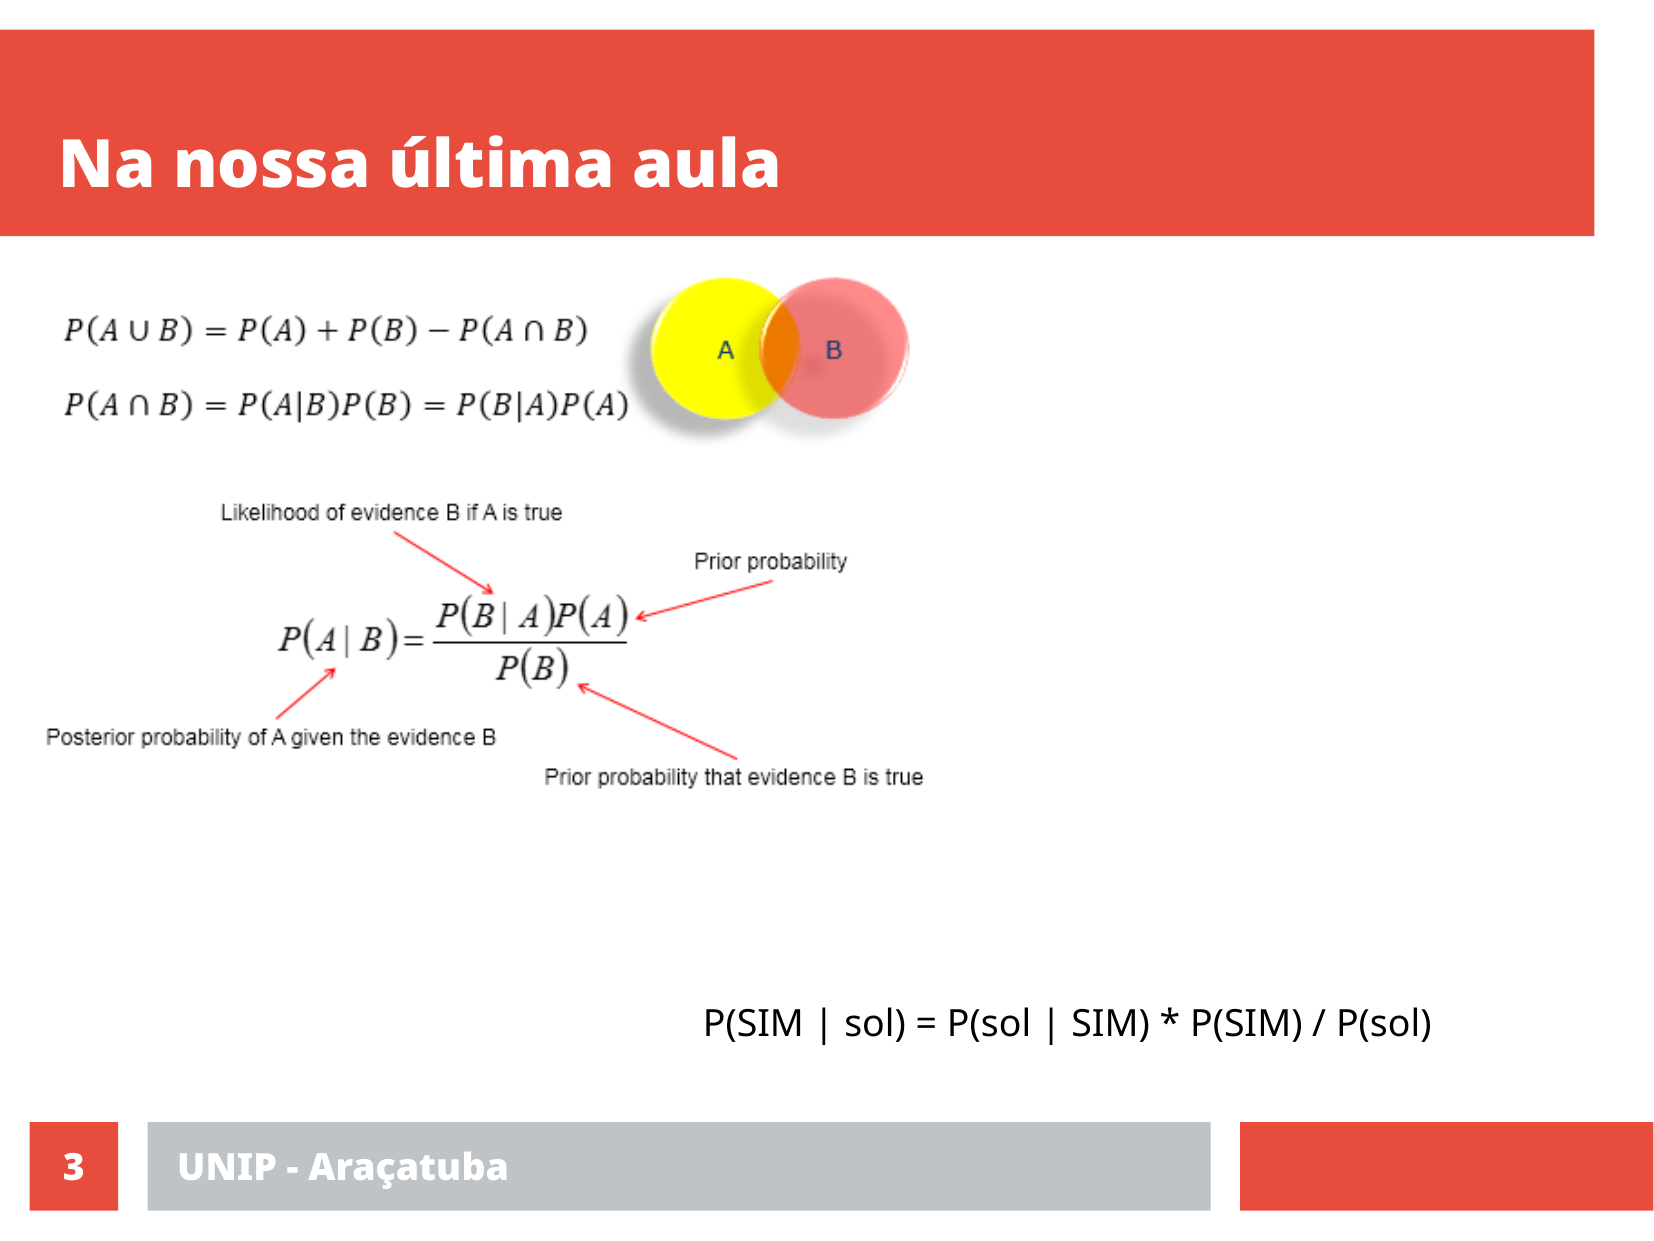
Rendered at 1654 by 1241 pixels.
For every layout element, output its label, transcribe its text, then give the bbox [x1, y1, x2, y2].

title Na nossa última aula [59, 59, 1595, 207]
picture [31, 265, 930, 807]
text_box P(SIM | sol) = P(sol | SIM) * P(SIM) / P(sol) [688, 989, 1495, 1048]
